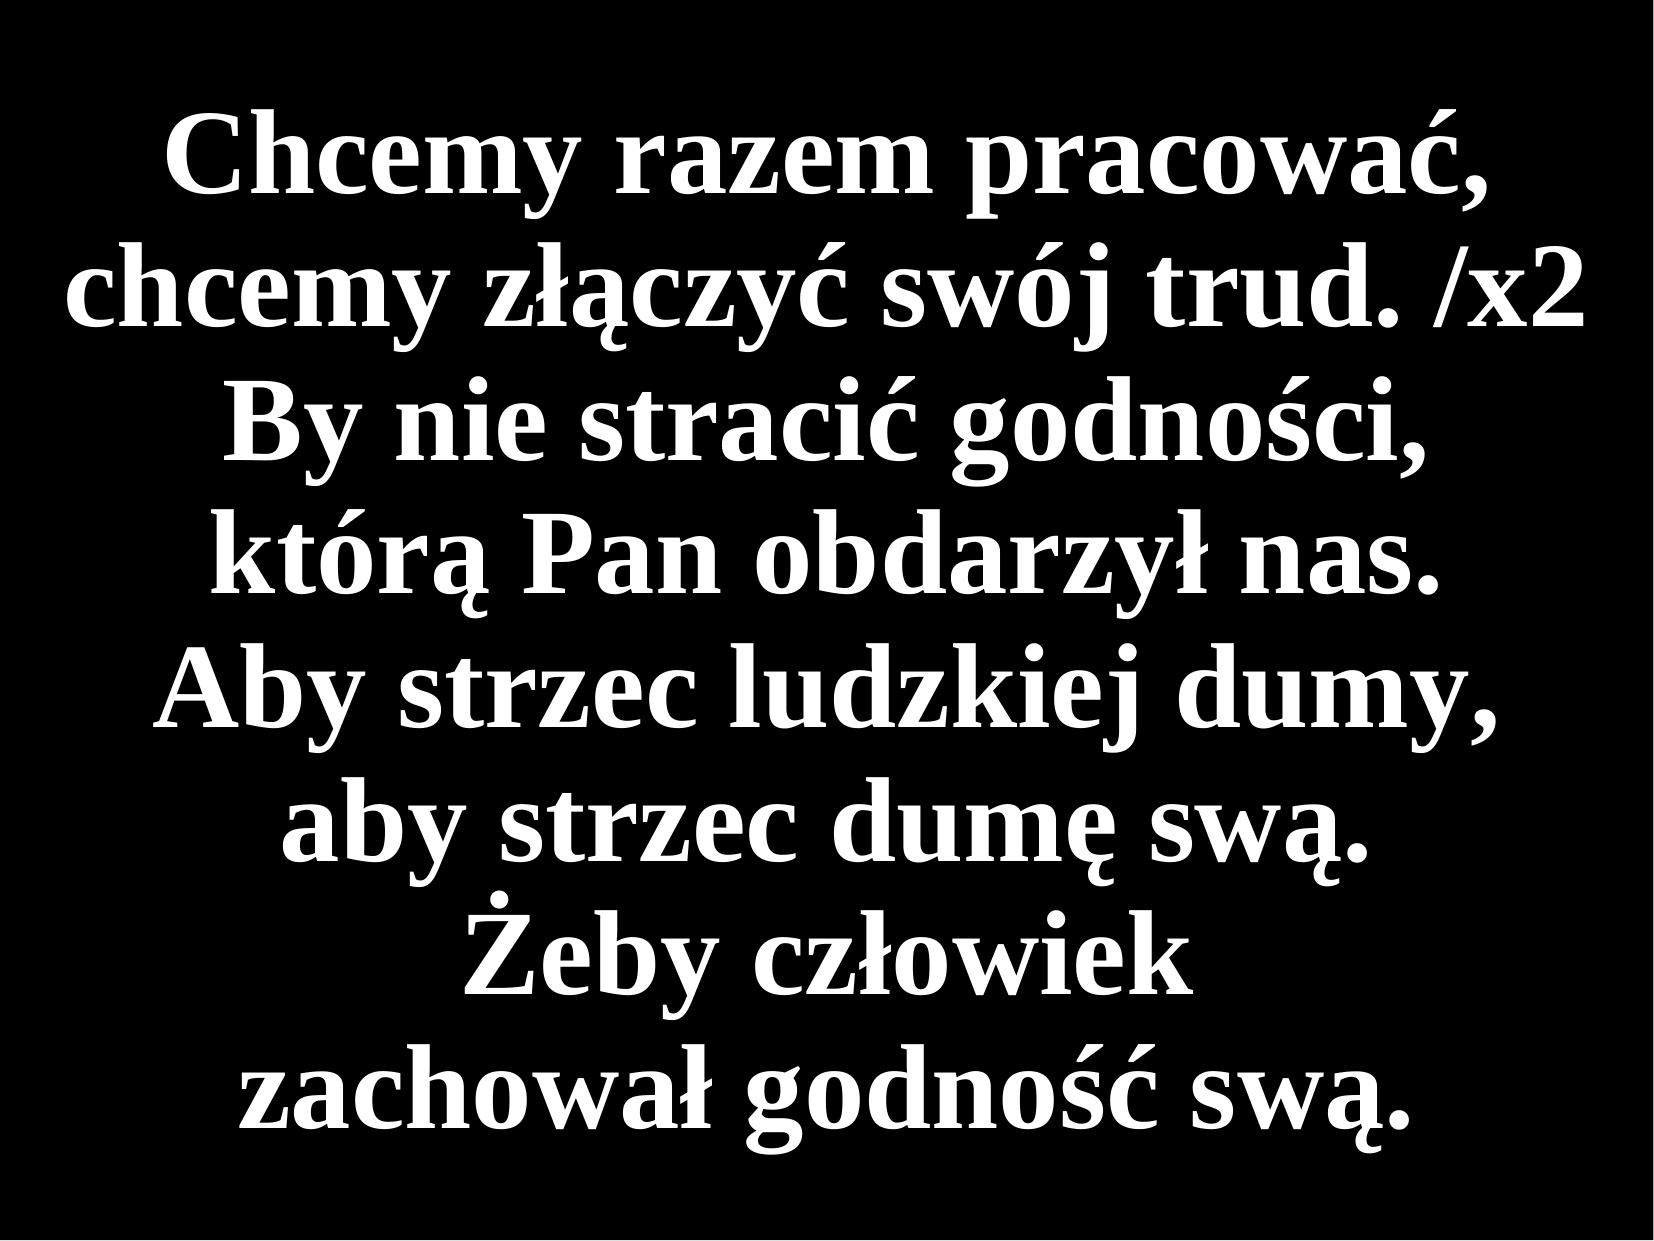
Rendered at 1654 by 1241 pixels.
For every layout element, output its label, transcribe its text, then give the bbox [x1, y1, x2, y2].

title Chcemy razem pracować, chcemy złączyć swój trud. /x2 By nie stracić godności, którą Pan obdarzył nas. Aby strzec ludzkiej dumy, aby strzec dumę swą. Żeby człowiek zachował godność swą. [0, 0, 1654, 1241]
